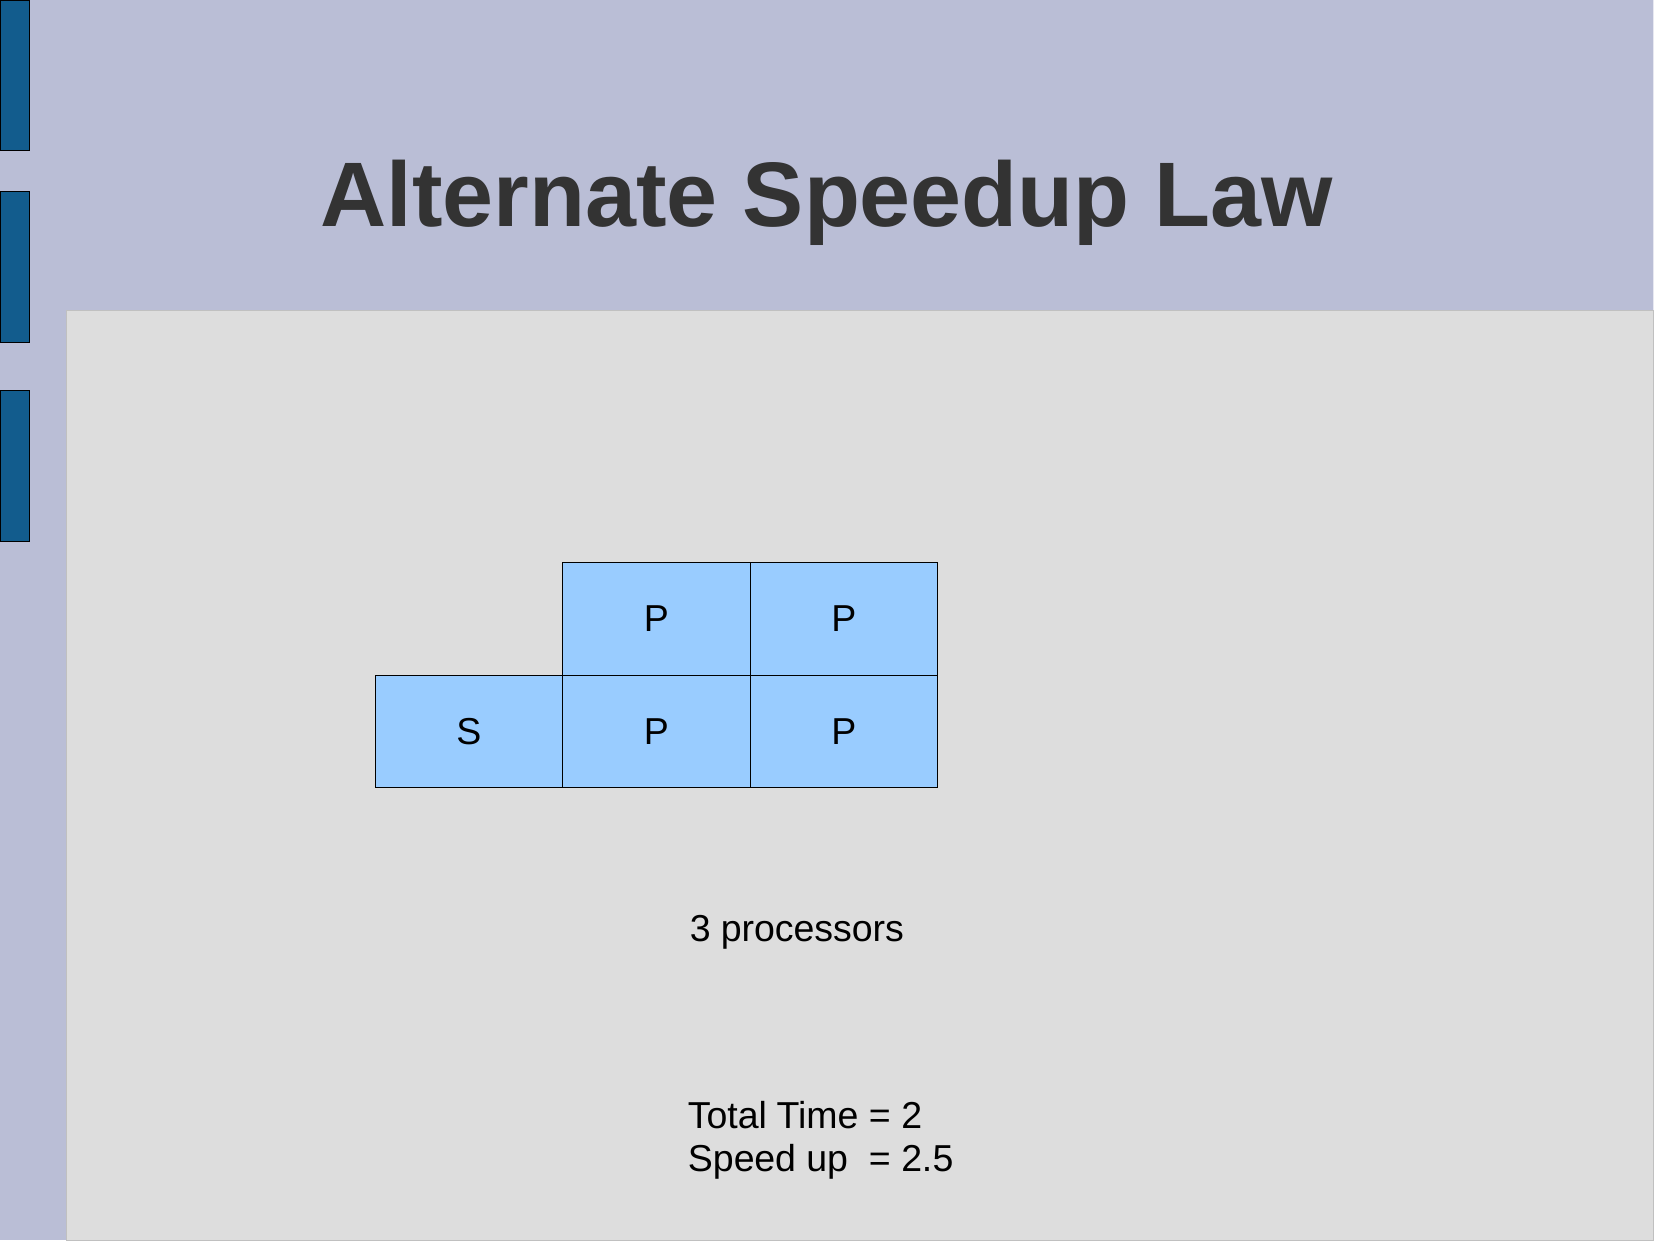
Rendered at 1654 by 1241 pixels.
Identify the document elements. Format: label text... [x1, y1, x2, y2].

text_box P [562, 676, 750, 788]
text_box S [375, 675, 562, 788]
text_box Total Time = 2 Speed up = 2.5 [673, 1087, 969, 1187]
text_box P [750, 676, 938, 788]
text_box 3 processors [675, 900, 919, 957]
text_box P [750, 562, 938, 676]
text_box P [562, 562, 750, 676]
title Alternate Speedup Law [121, 91, 1534, 299]
